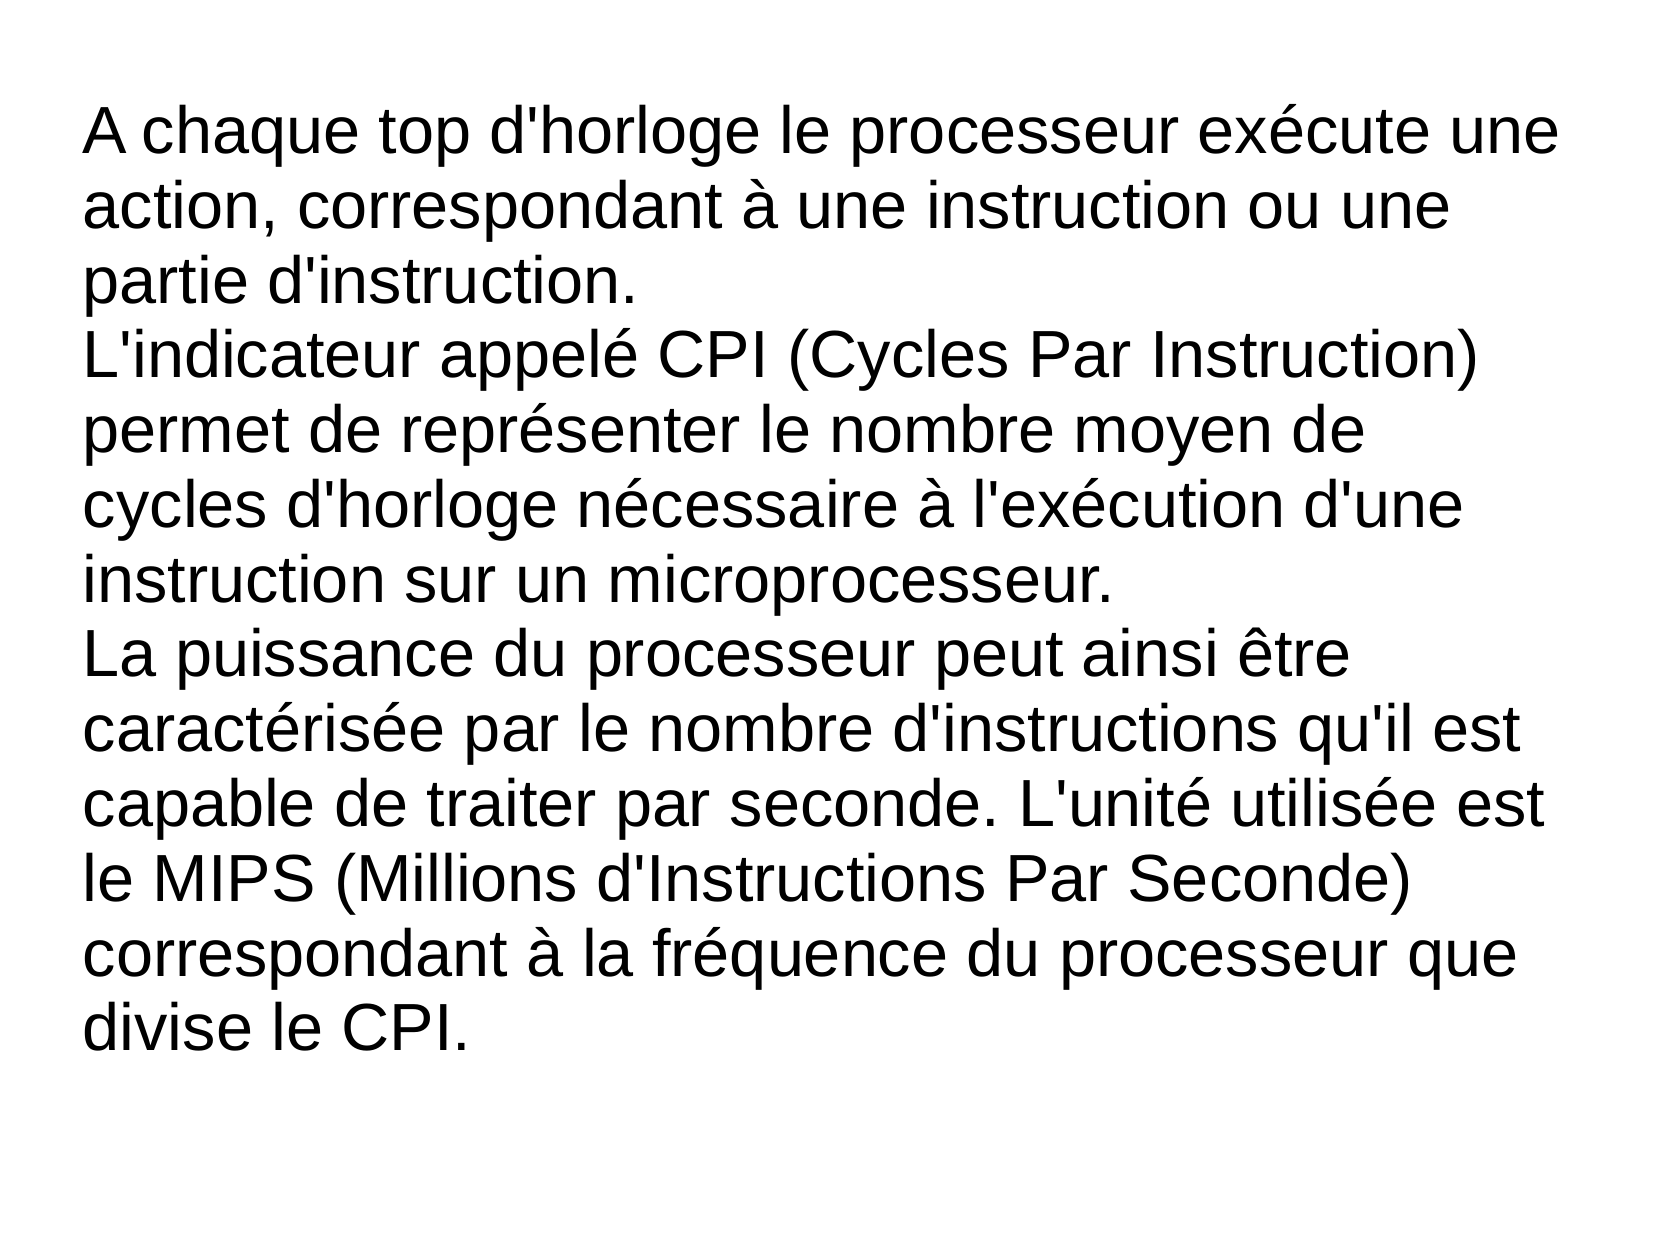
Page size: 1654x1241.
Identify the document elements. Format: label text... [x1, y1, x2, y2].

subtitle A chaque top d'horloge le processeur exécute une action, correspondant à une instruction ou une partie d'instruction. L'indicateur appelé CPI (Cycles Par Instruction) permet de représenter le nombre moyen de cycles d'horloge nécessaire à l'exécution d'une instruction sur un microprocesseur. La puissance du processeur peut ainsi être caractérisée par le nombre d'instructions qu'il est capable de traiter par seconde. L'unité utilisée est le MIPS (Millions d'Instructions Par Seconde) correspondant à la fréquence du processeur que divise le CPI. [82, 49, 1571, 1109]
